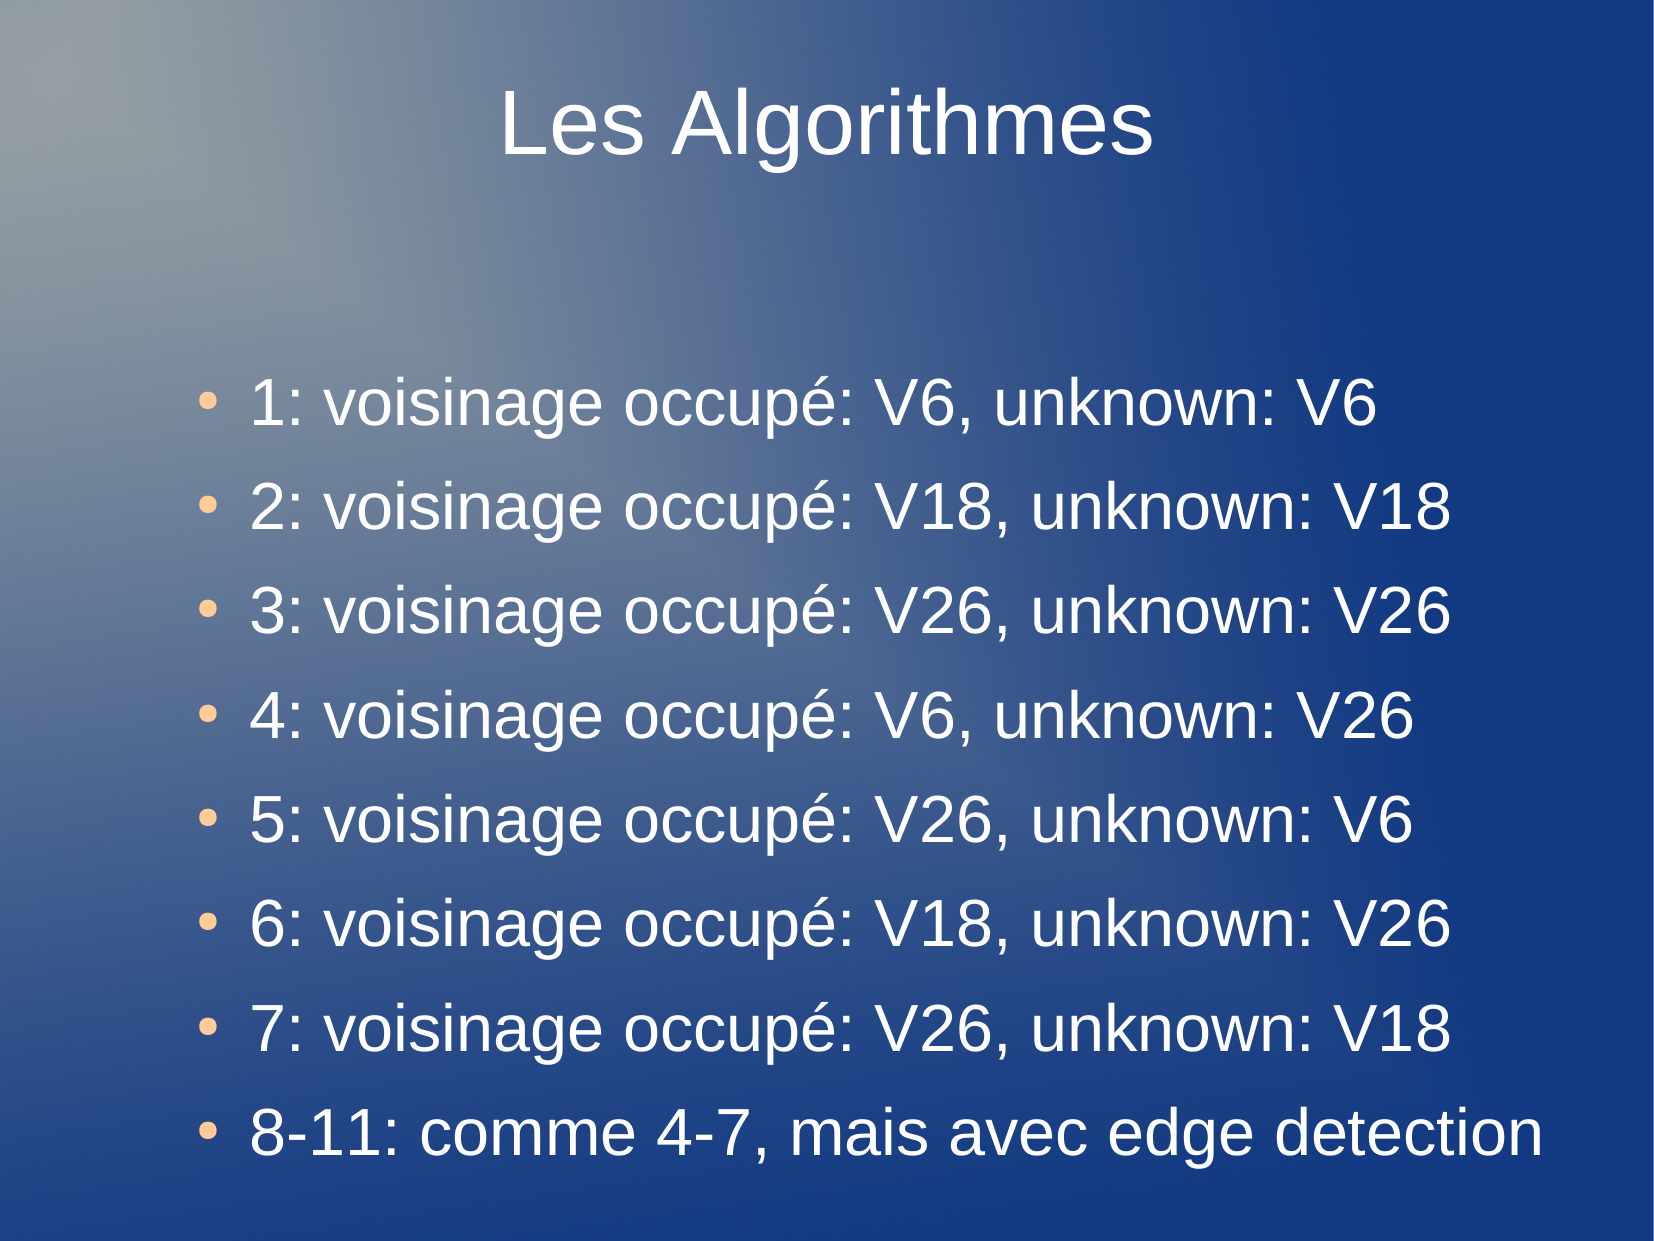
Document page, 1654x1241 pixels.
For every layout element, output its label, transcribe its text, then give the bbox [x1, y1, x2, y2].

picture [0, 0, 1654, 1241]
list 1: voisinage occupé: V6, unknown: V6 2: voisinage occupé: V18, unknown: V18 3: voisinage occupé: V26, unknown: V26 4: voisinage occupé: V6, unknown: V26 5: voisinage occupé: V26, unknown: V6 6: voisinage occupé: V18, unknown: V26 7: voisinage occupé: V26, unknown: V18 8-11: comme 4-7, mais avec edge detection [178, 364, 1570, 1170]
title Les Algorithmes [121, 19, 1534, 227]
